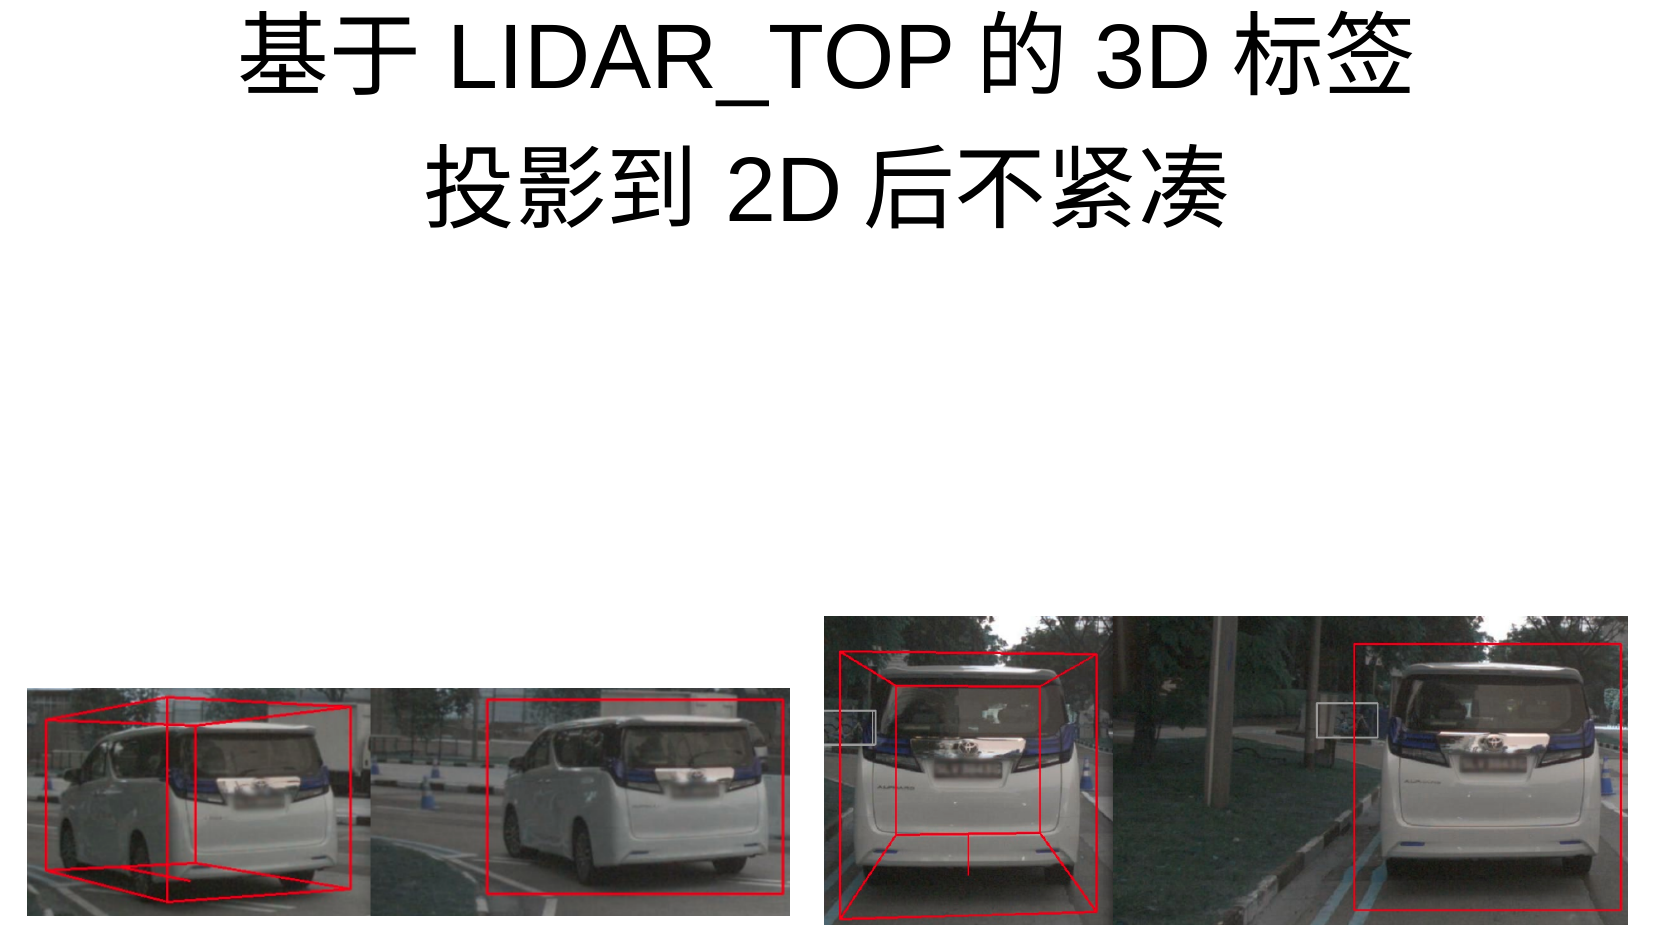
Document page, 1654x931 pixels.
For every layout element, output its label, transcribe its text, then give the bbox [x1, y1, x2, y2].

picture [824, 616, 1628, 925]
picture [27, 688, 790, 916]
title 基于LIDAR_TOP的3D标签 投影到2D后不紧凑 [82, 0, 1571, 248]
